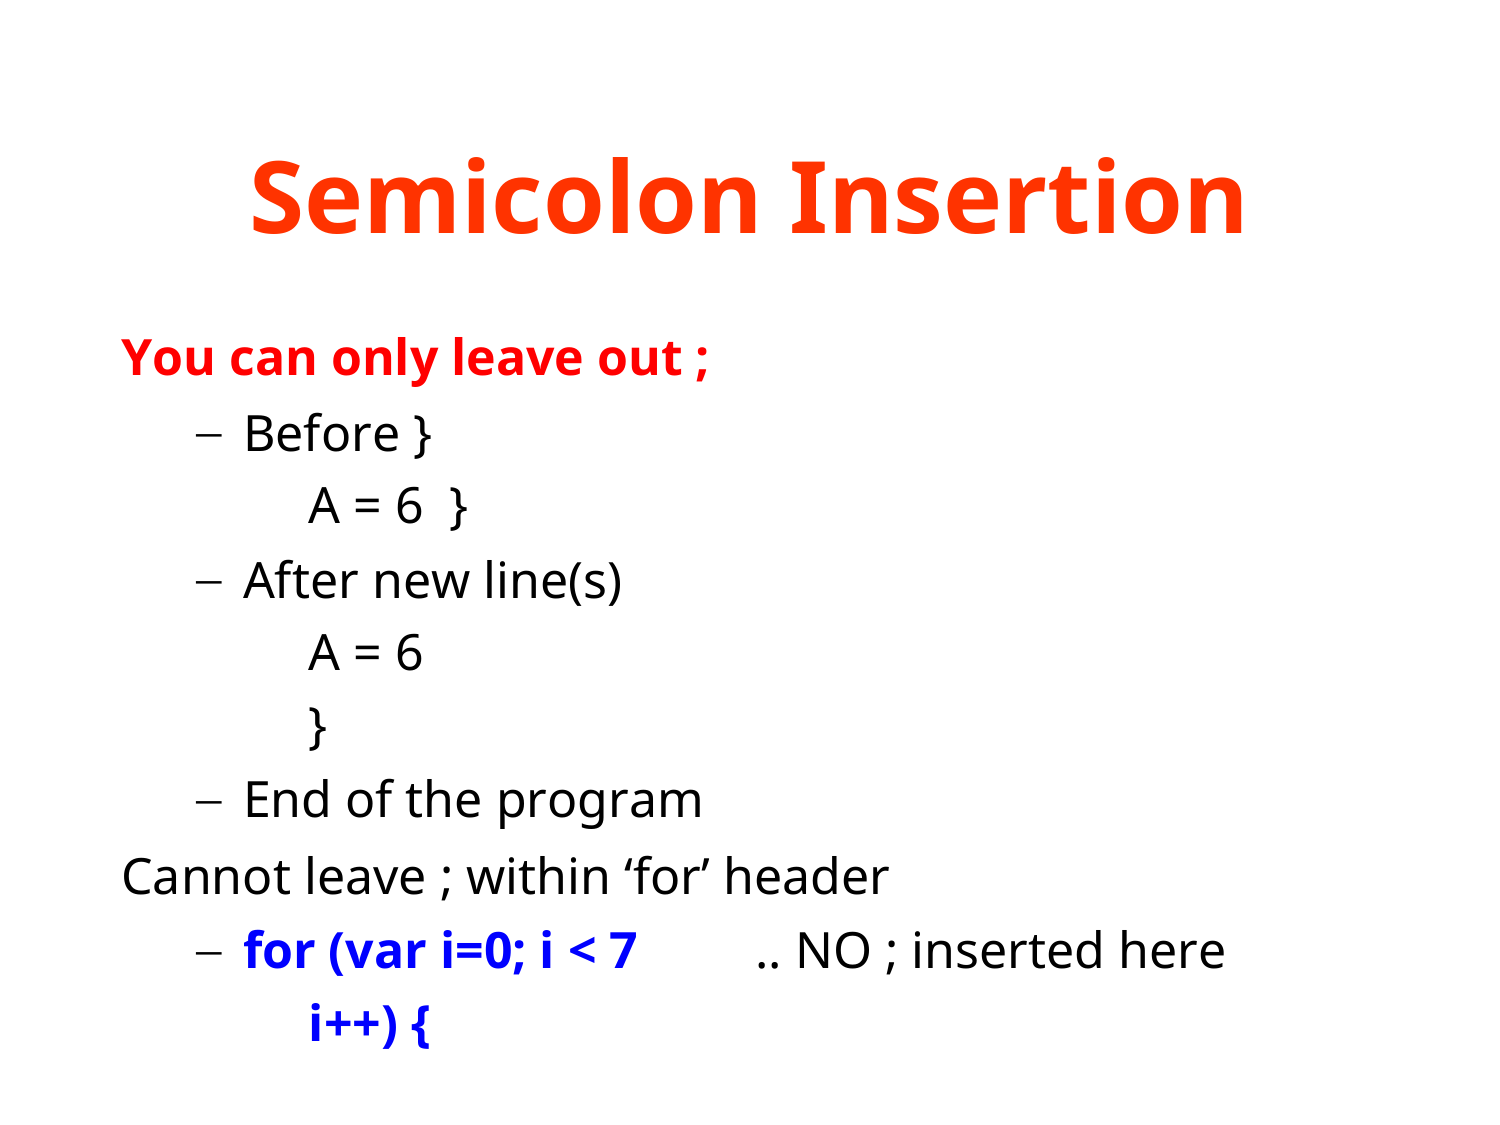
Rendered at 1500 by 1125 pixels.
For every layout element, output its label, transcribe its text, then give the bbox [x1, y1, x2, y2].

title Semicolon Insertion [112, 99, 1388, 288]
list You can only leave out ; Before } A = 6 } After new line(s) A = 6 } End of the program Cannot leave ; within ‘for’ header for (var i=0; i < 7 .. NO ; inserted here i++) { [106, 324, 1382, 1059]
